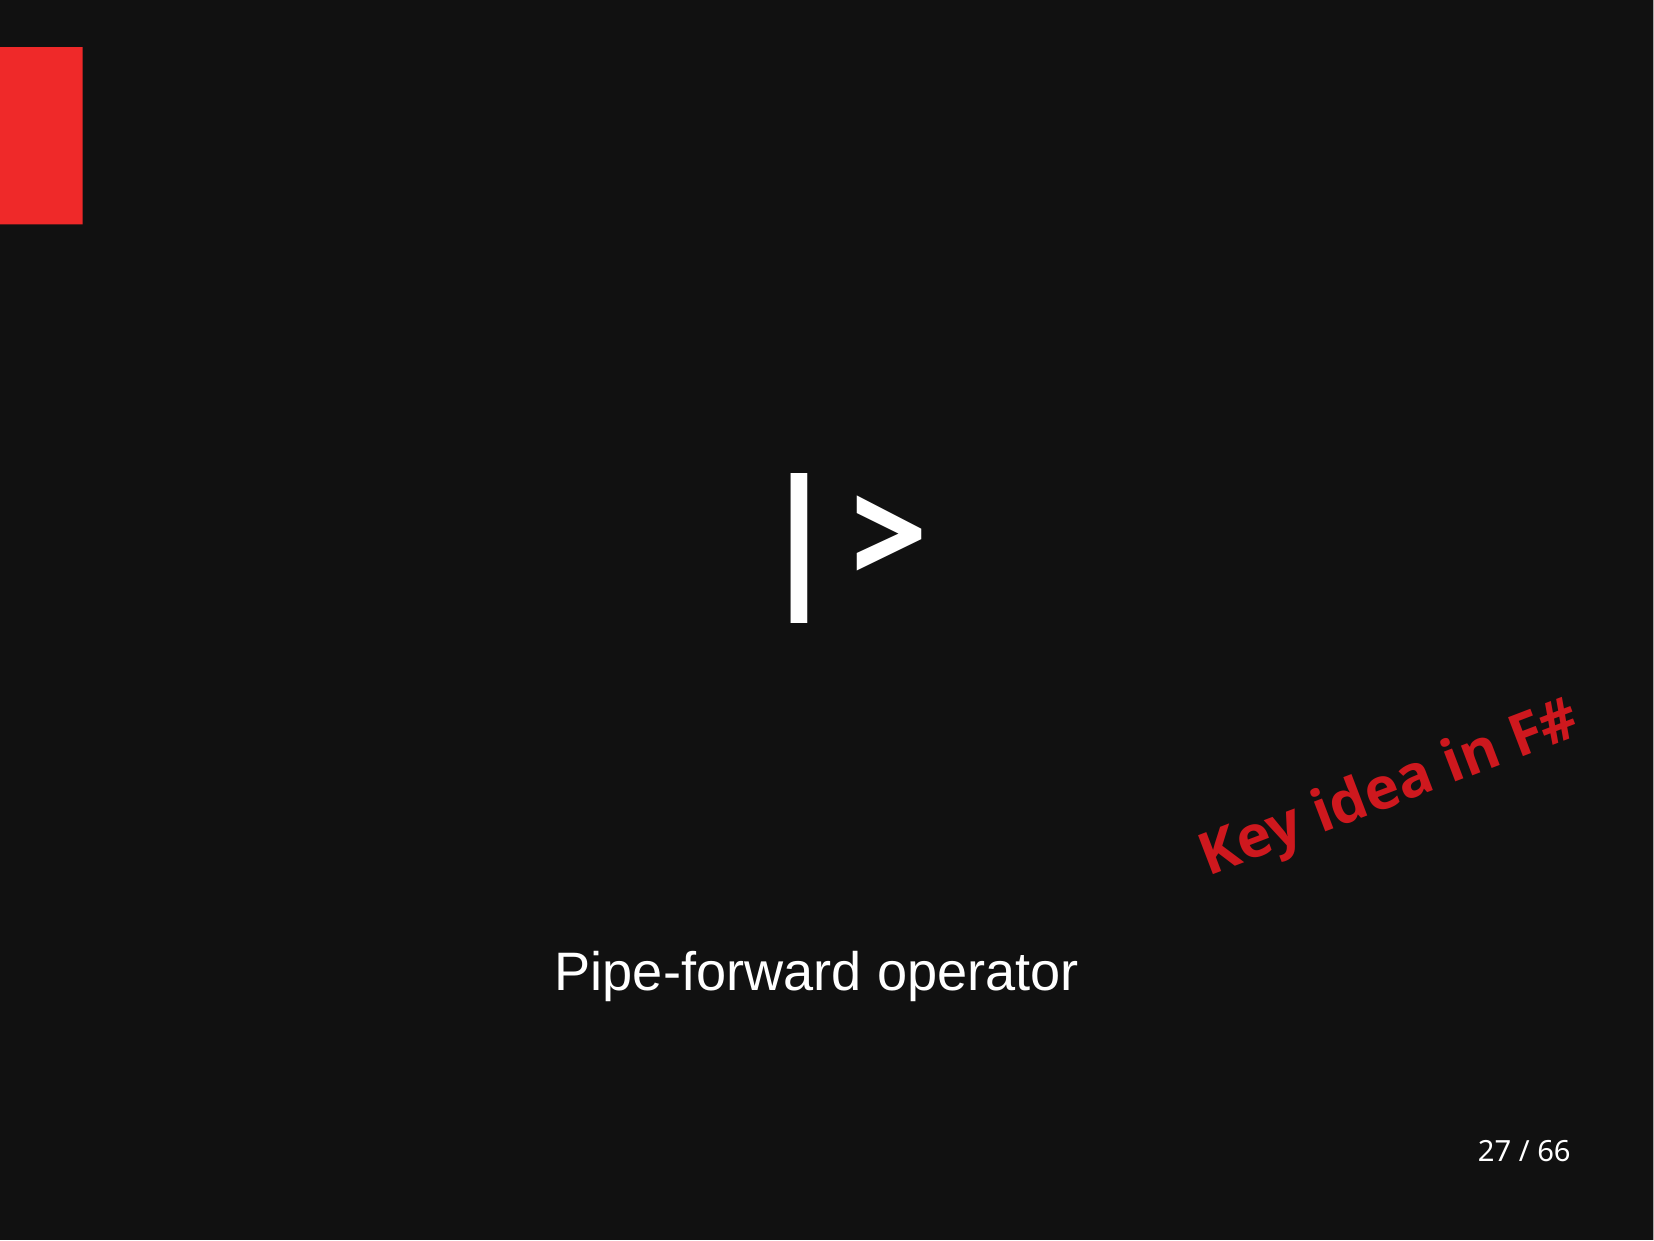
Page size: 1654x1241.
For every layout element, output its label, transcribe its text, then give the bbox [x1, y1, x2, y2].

text_box Key idea in F# [1170, 645, 1654, 919]
text_box Pipe-forward operator [540, 934, 1291, 1010]
subtitle |> [118, 49, 1571, 1010]
